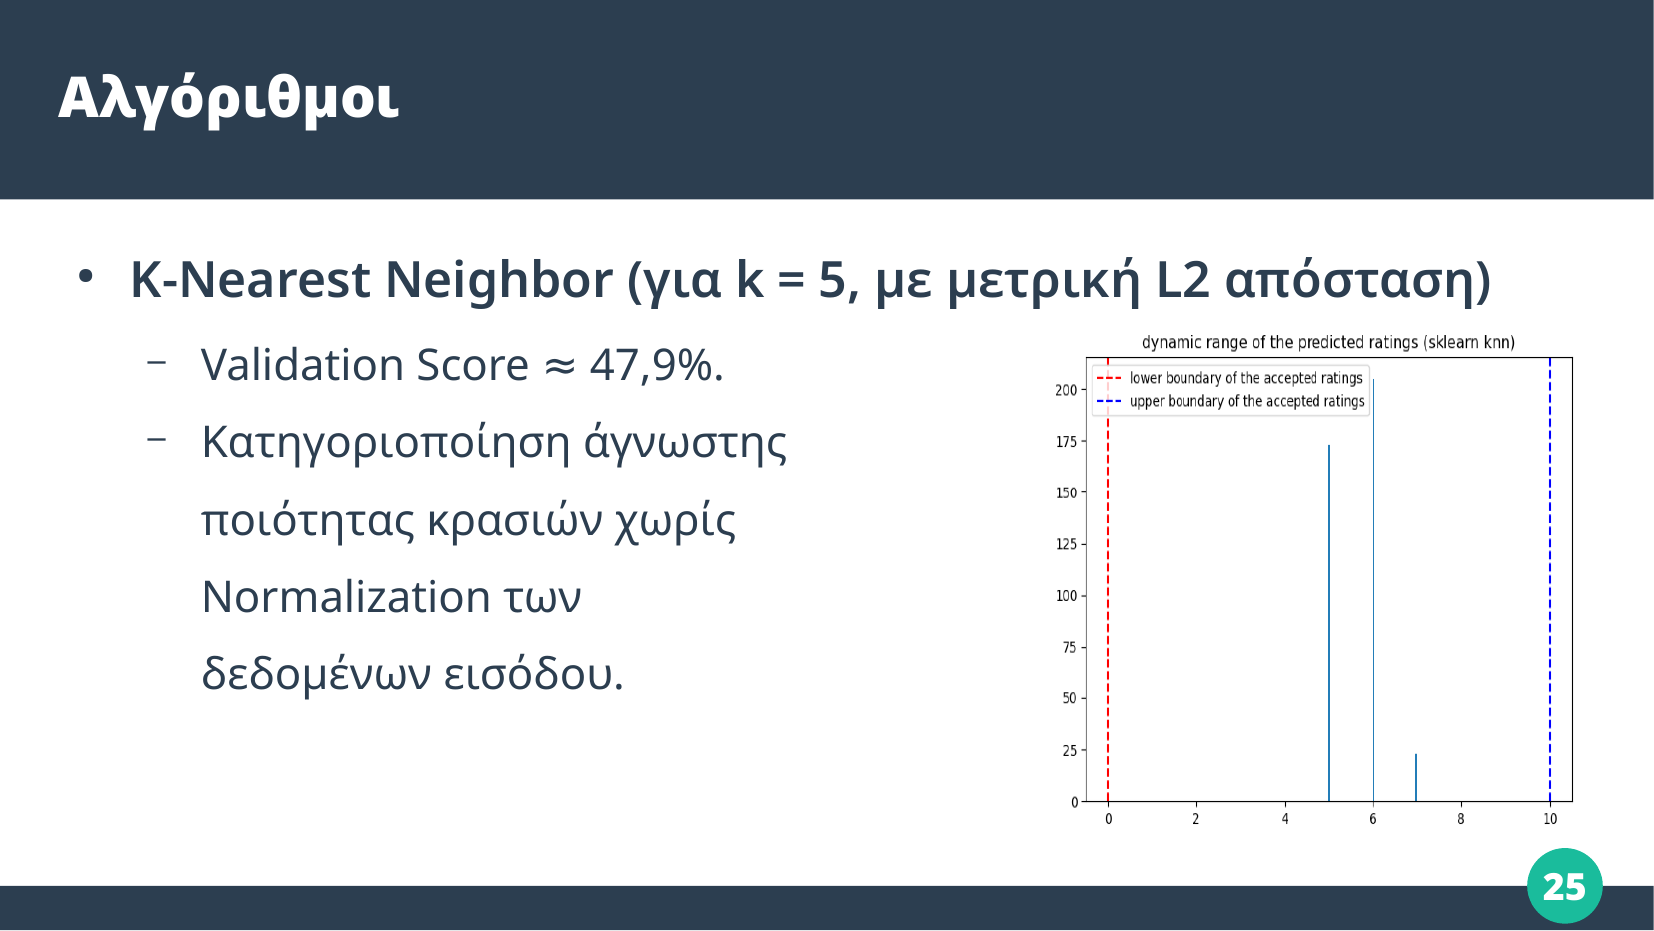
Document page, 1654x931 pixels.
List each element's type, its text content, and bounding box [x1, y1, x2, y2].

title Αλγόριθμοι [59, 37, 1595, 156]
picture [1050, 324, 1575, 826]
list K-Nearest Neighbor (για k = 5, με μετρική L2 απόσταση) Validation Score ≈ 47,9%. Κατηγοριοποίηση άγνωστης ποιότητας κρασιών χωρίς Normalization των δεδομένων εισόδου. [59, 243, 1595, 864]
